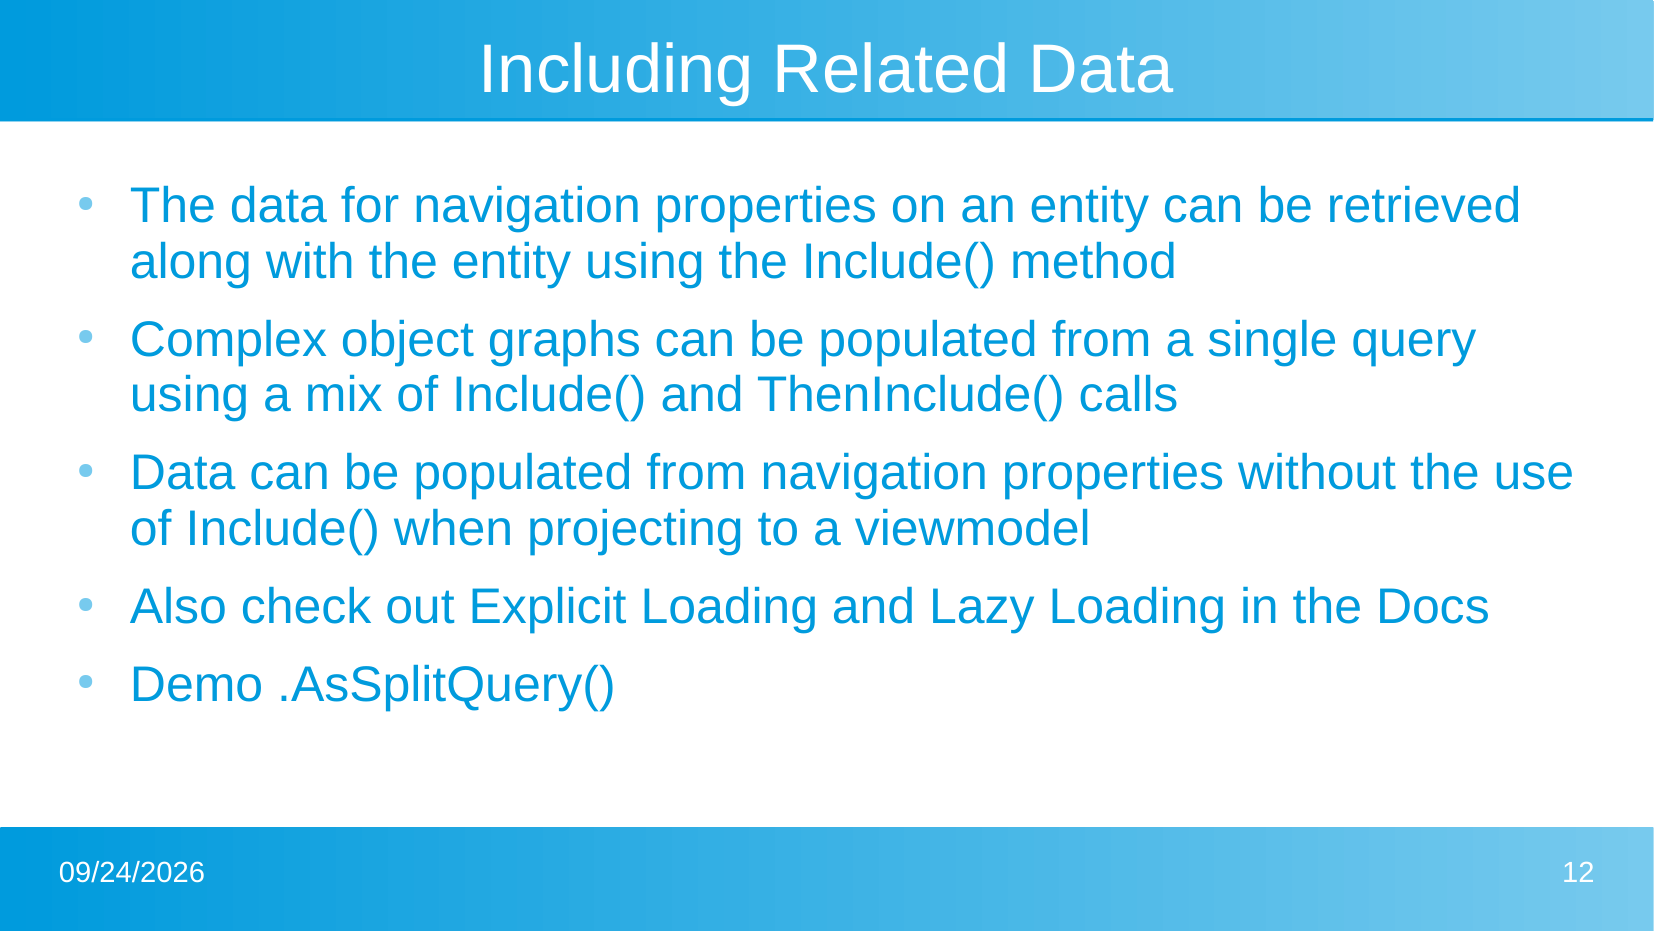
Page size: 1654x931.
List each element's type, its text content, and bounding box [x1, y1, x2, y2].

list The data for navigation properties on an entity can be retrieved along with the entity using the Include() method Complex object graphs can be populated from a single query using a mix of Include() and ThenInclude() calls Data can be populated from navigation properties without the use of Include() when projecting to a viewmodel Also check out Explicit Loading and Lazy Loading in the Docs Demo .AsSplitQuery() [59, 177, 1595, 768]
title Including Related Data [59, 29, 1595, 108]
